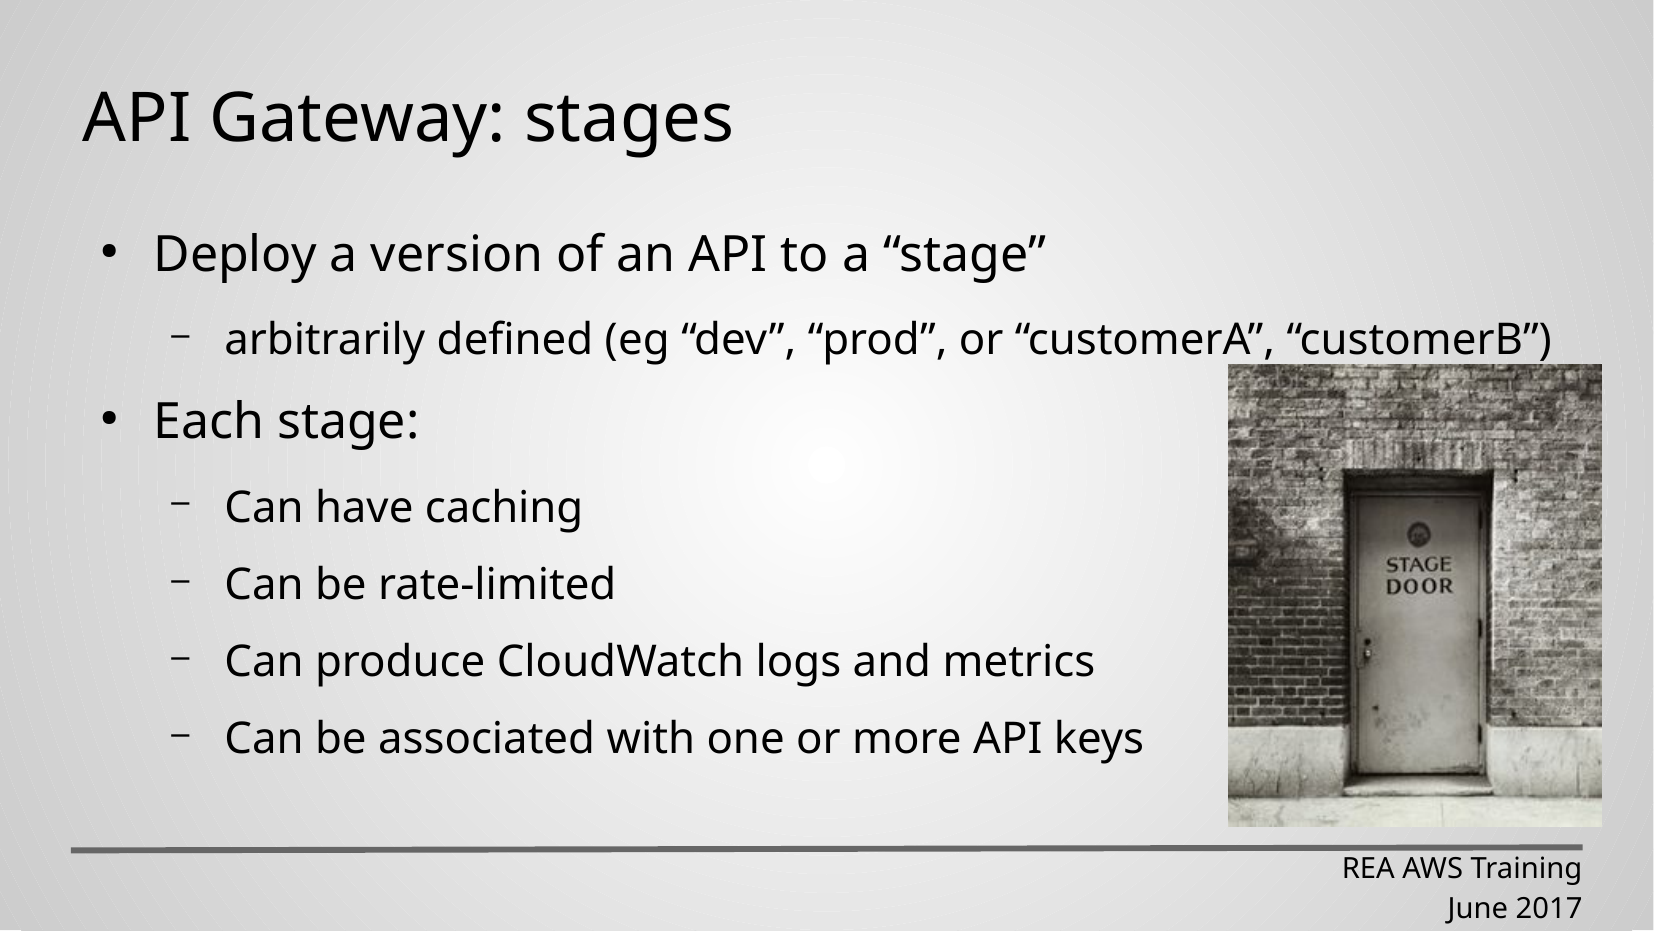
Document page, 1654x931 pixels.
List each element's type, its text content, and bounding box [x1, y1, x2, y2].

list Deploy a version of an API to a “stage” arbitrarily defined (eg “dev”, “prod”, or “customerA”, “customerB”) Each stage: Can have caching Can be rate-limited Can produce CloudWatch logs and metrics Can be associated with one or more API keys [82, 217, 1571, 827]
title API Gateway: stages [82, 37, 1571, 193]
picture [1228, 364, 1602, 827]
